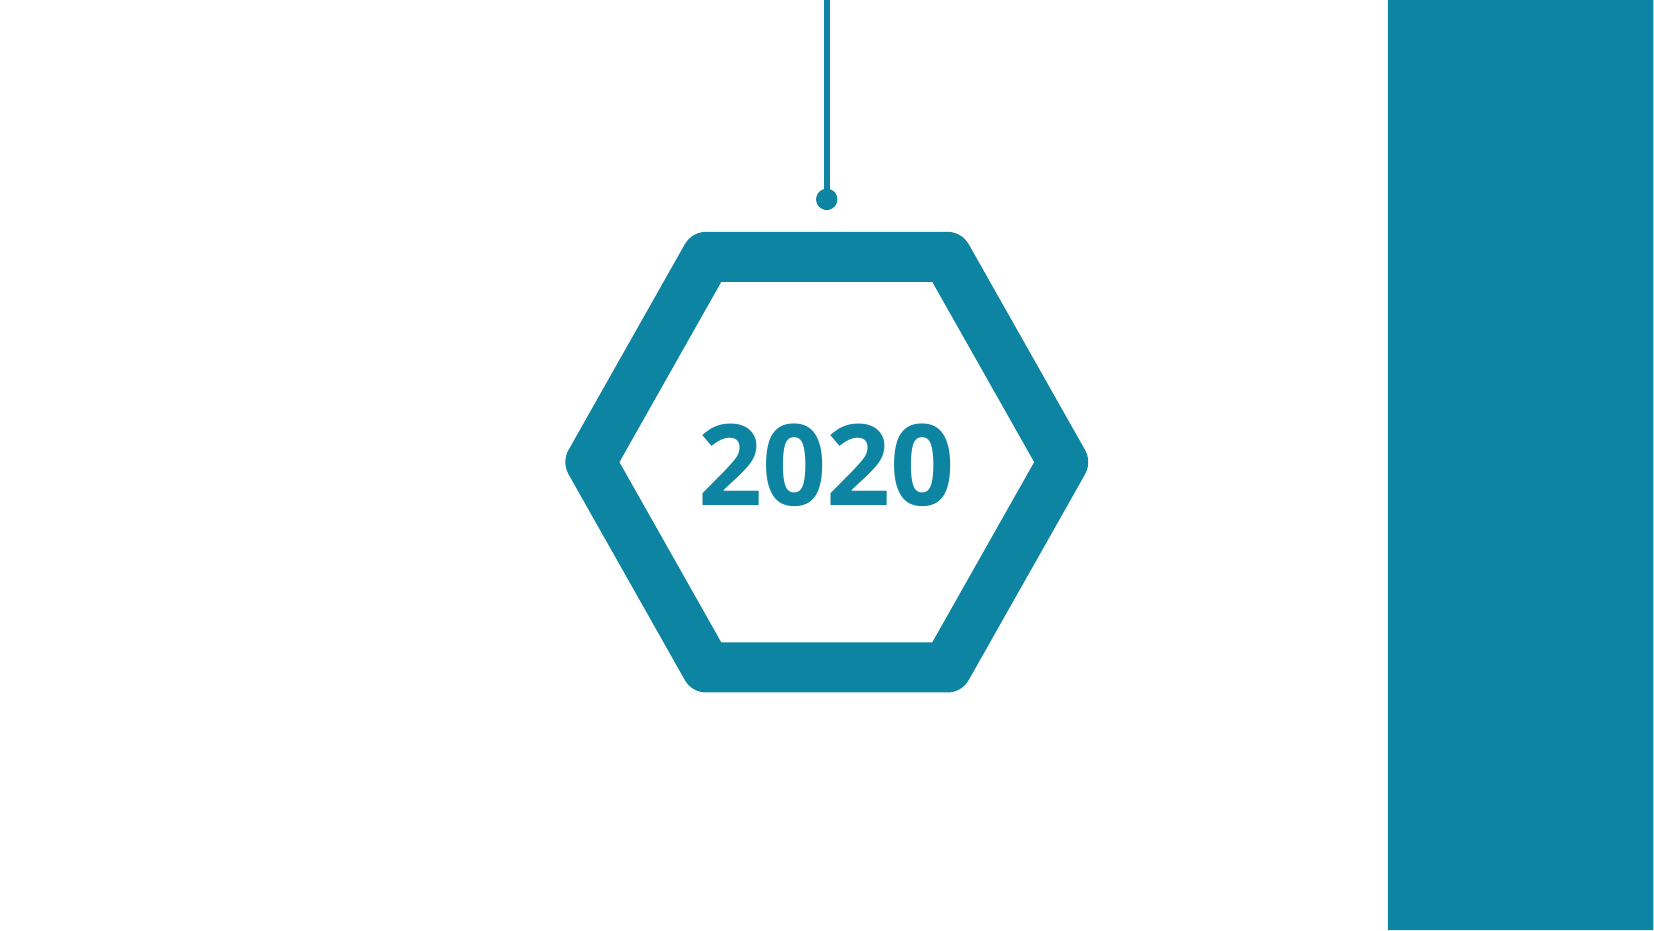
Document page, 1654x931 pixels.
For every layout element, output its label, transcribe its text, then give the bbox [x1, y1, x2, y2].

text_box 2020 [590, 256, 1064, 668]
